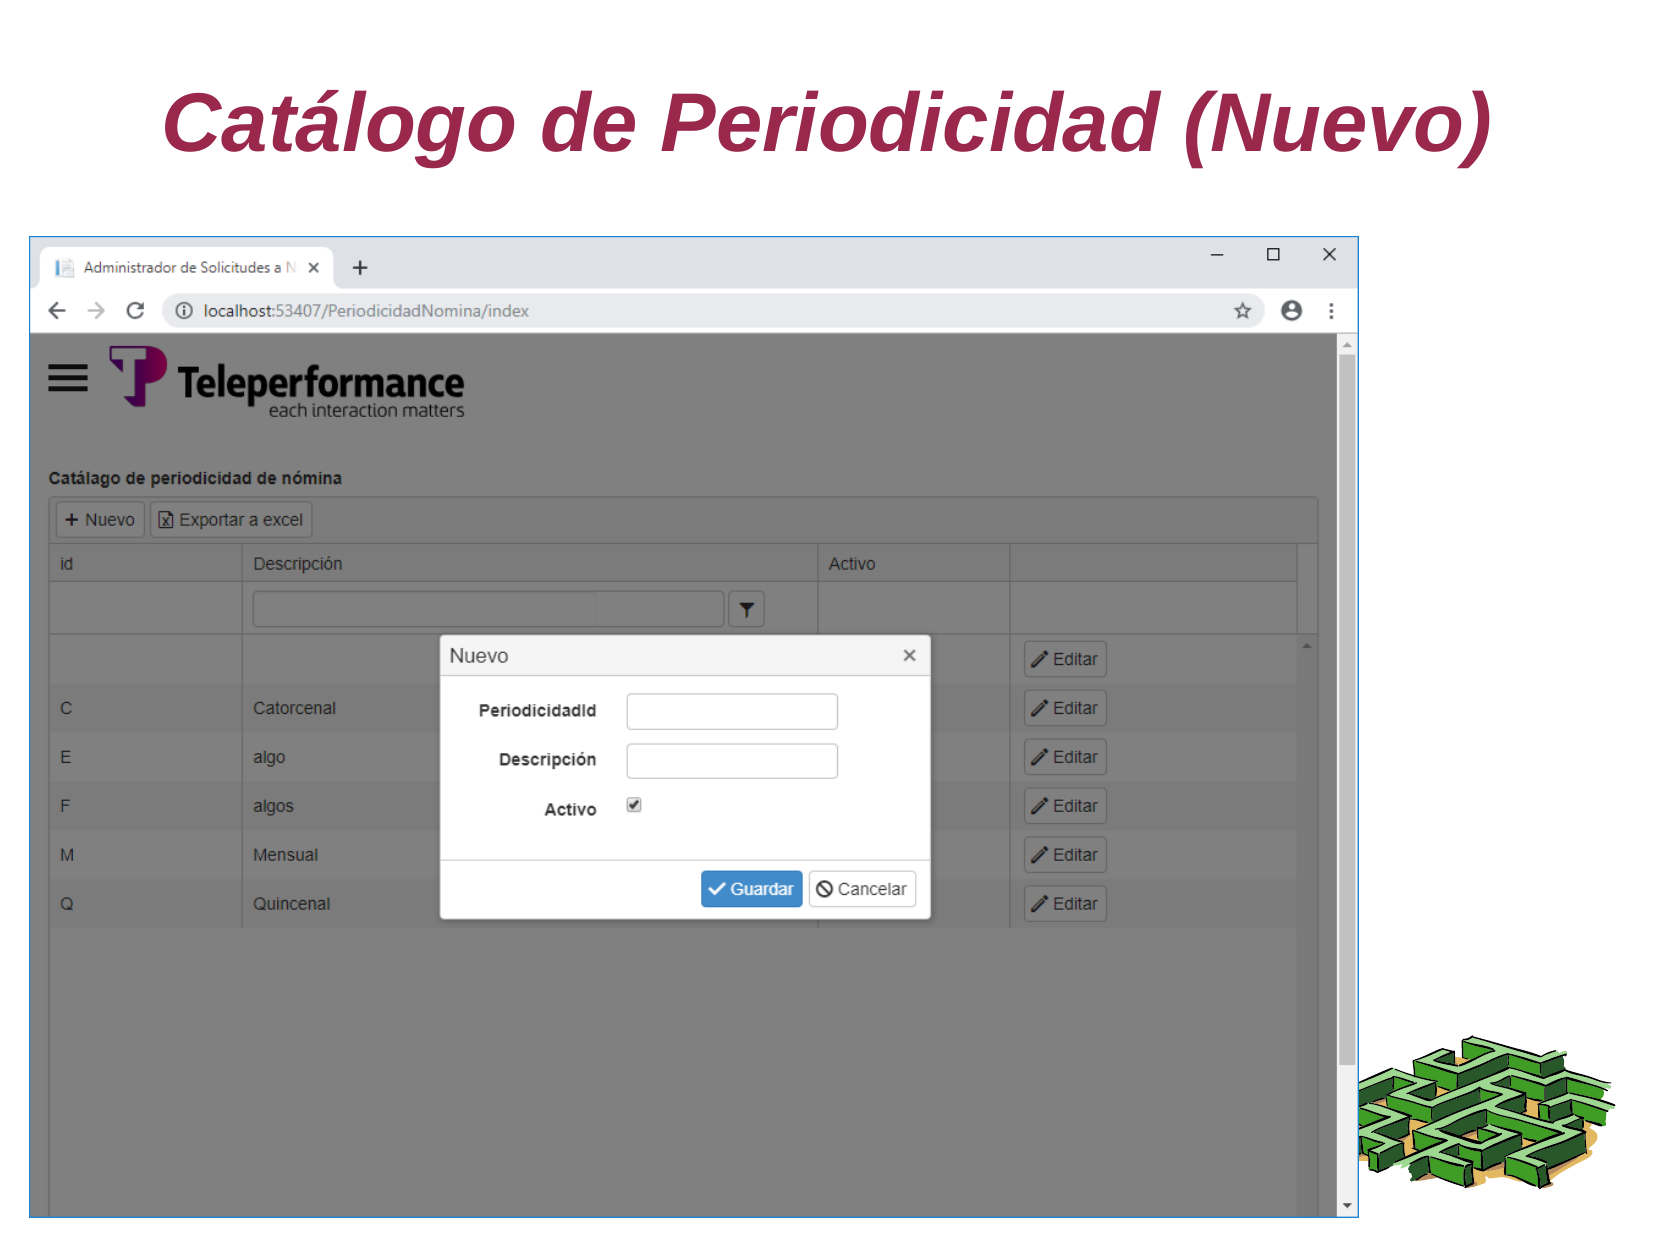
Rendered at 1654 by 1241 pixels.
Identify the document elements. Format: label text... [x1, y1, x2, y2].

title Catálogo de Periodicidad (Nuevo) [121, 19, 1534, 227]
picture [29, 236, 1359, 1218]
